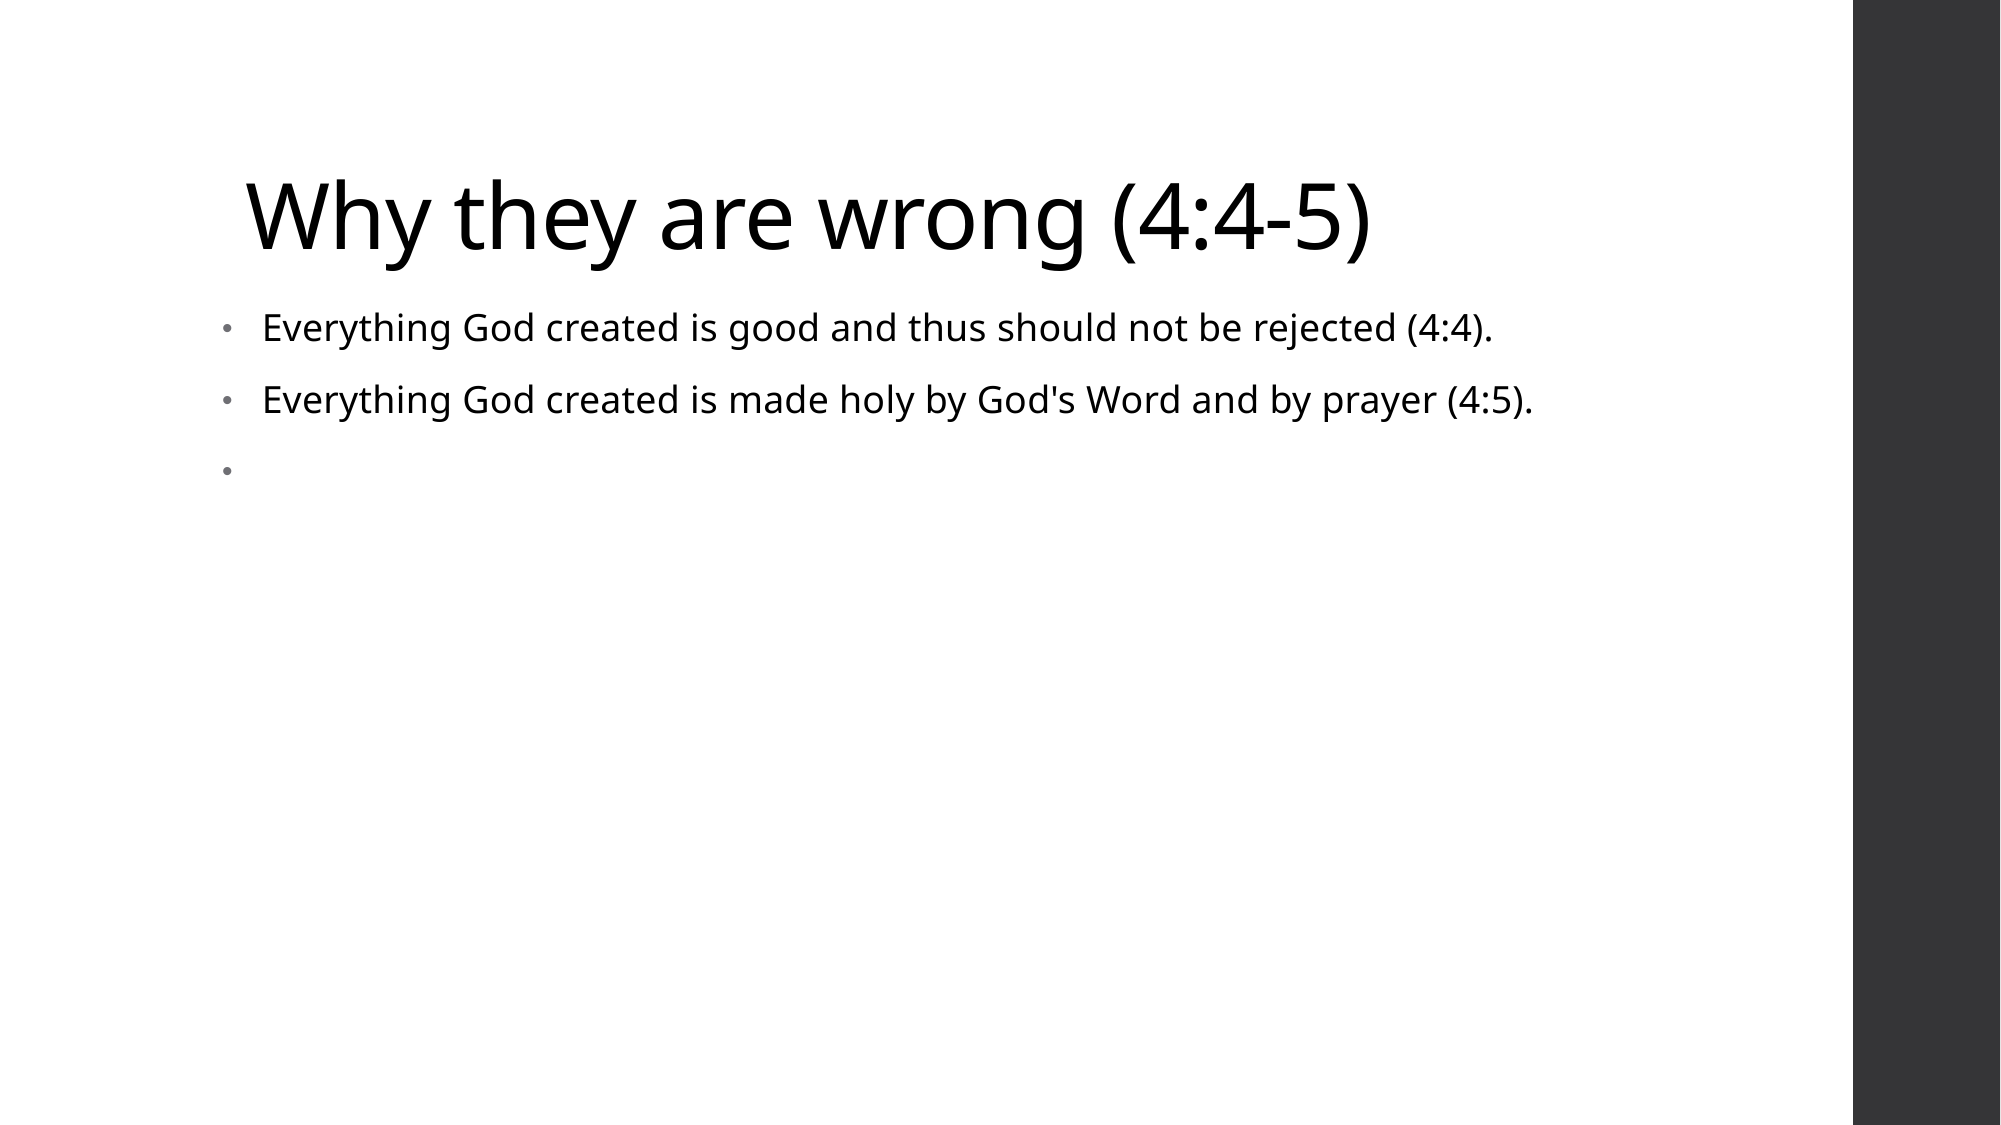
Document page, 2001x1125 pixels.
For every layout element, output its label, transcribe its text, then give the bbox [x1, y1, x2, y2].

title Why they are wrong (4:4-5) [206, 60, 1797, 278]
list Everything God created is good and thus should not be rejected (4:4). Everything God created is made holy by God's Word and by prayer (4:5). [206, 299, 1617, 1014]
